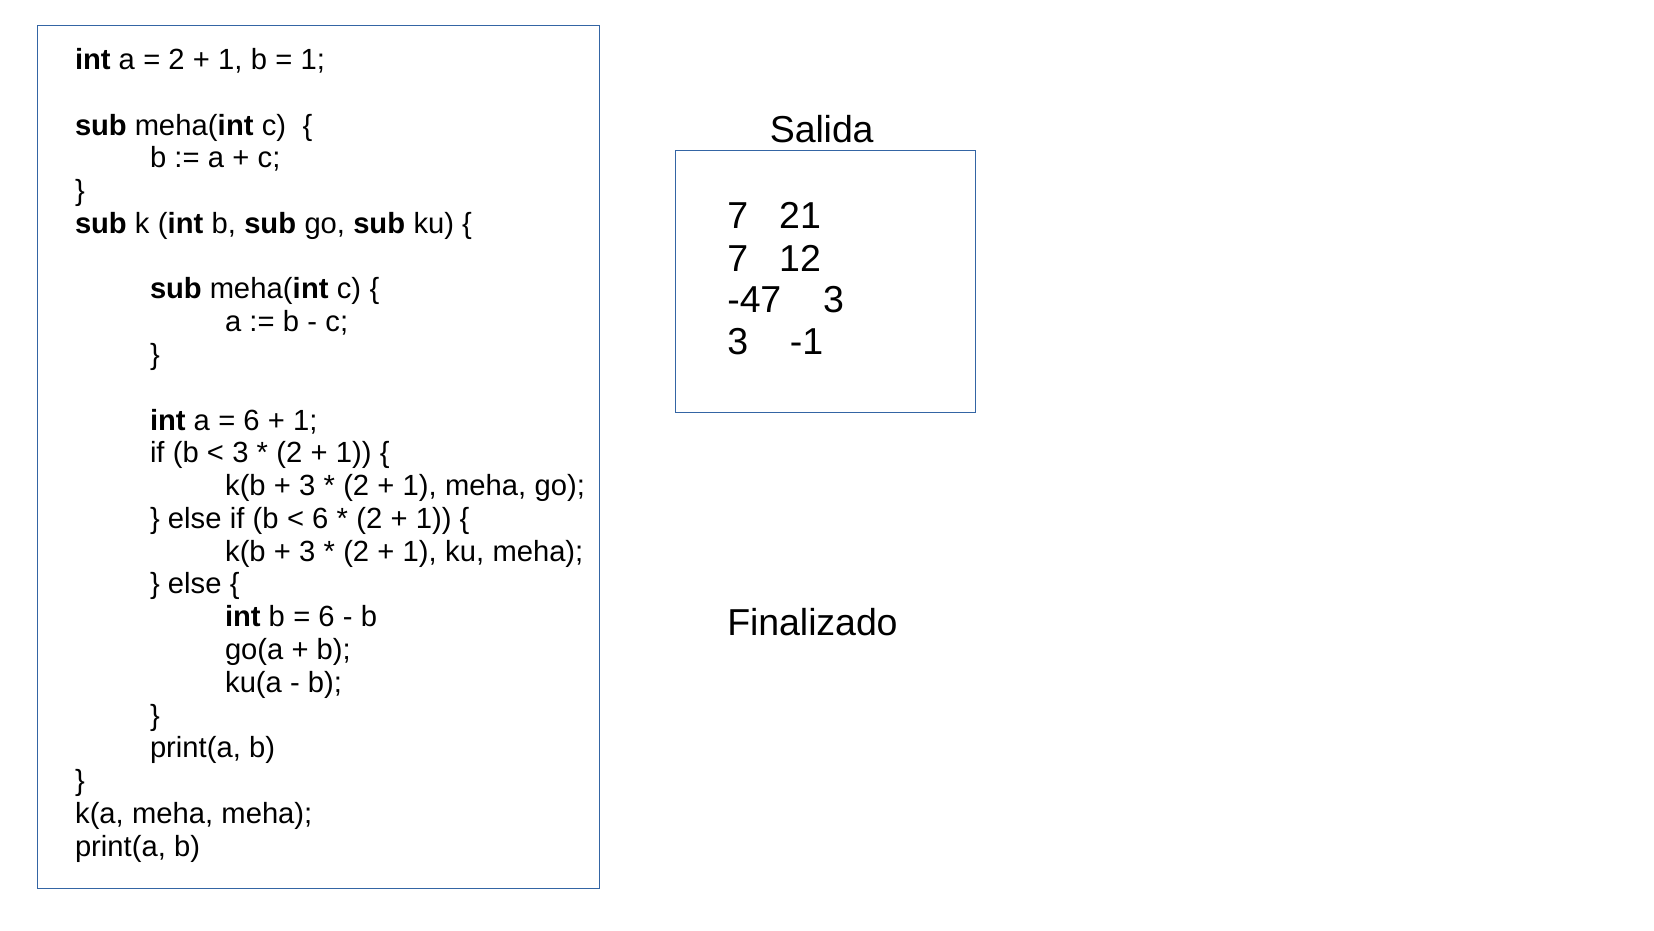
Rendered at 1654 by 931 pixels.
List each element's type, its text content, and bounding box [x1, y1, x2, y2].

text_box Salida [755, 100, 889, 150]
subtitle int a = 2 + 1, b = 1; sub meha(int c) { b := a + c; } sub k (int b, sub go, sub ku) { sub meha(int c) { a := b - c; } int a = 6 + 1; if (b < 3 * (2 + 1)) { k(b + 3 * (2 + 1), meha, go); } else if (b < 6 * (2 + 1)) { k(b + 3 * (2 + 1), ku, meha); } else { int b = 6 - b go(a + b); ku(a - b); } print(a, b) } k(a, meha, meha); print(a, b) [75, 43, 638, 863]
text_box Finalizado [712, 594, 913, 652]
text_box 7 21 7 12 -47 3 3 -1 [712, 187, 859, 371]
text_box Salida [755, 151, 889, 158]
